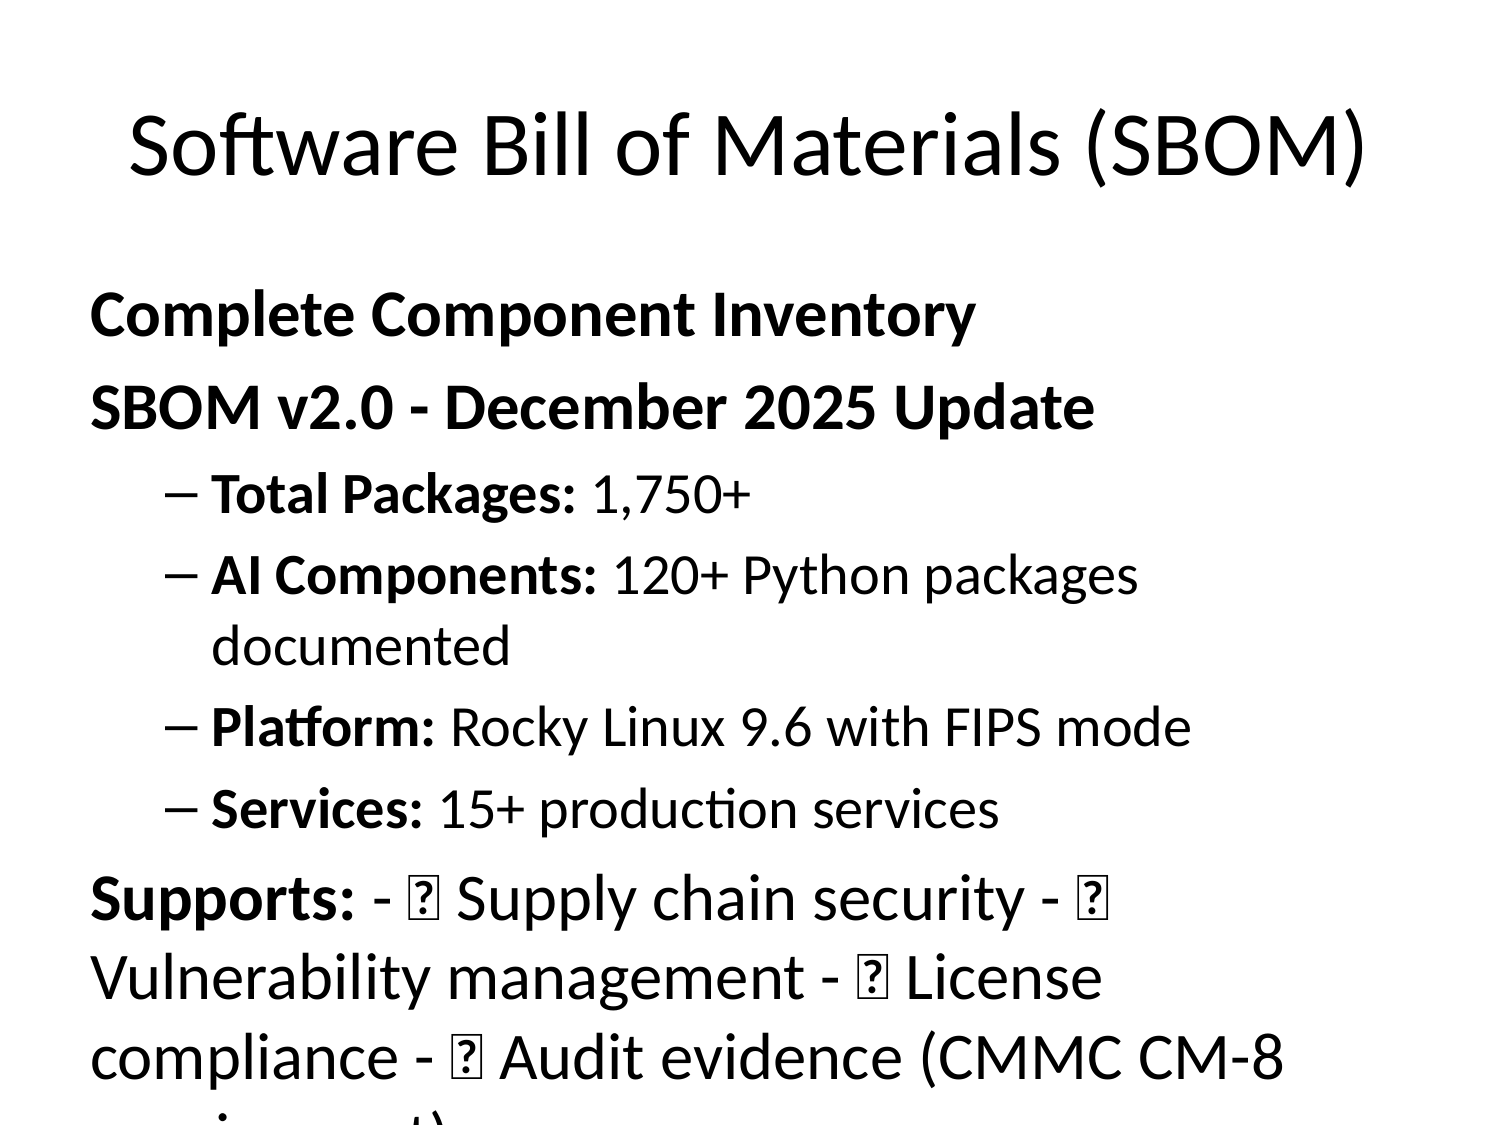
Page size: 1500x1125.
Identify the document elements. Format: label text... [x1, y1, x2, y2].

list Complete Component Inventory SBOM v2.0 - December 2025 Update Total Packages: 1,750+ AI Components: 120+ Python packages documented Platform: Rocky Linux 9.6 with FIPS mode Services: 15+ production services Supports: - ✅ Supply chain security - ✅ Vulnerability management - ✅ License compliance - ✅ Audit evidence (CMMC CM-8 requirement) Available: https://192.168.1.10/Software_Bill_of_Materials.md [75, 262, 1425, 1005]
title Software Bill of Materials (SBOM) [75, 45, 1425, 233]
